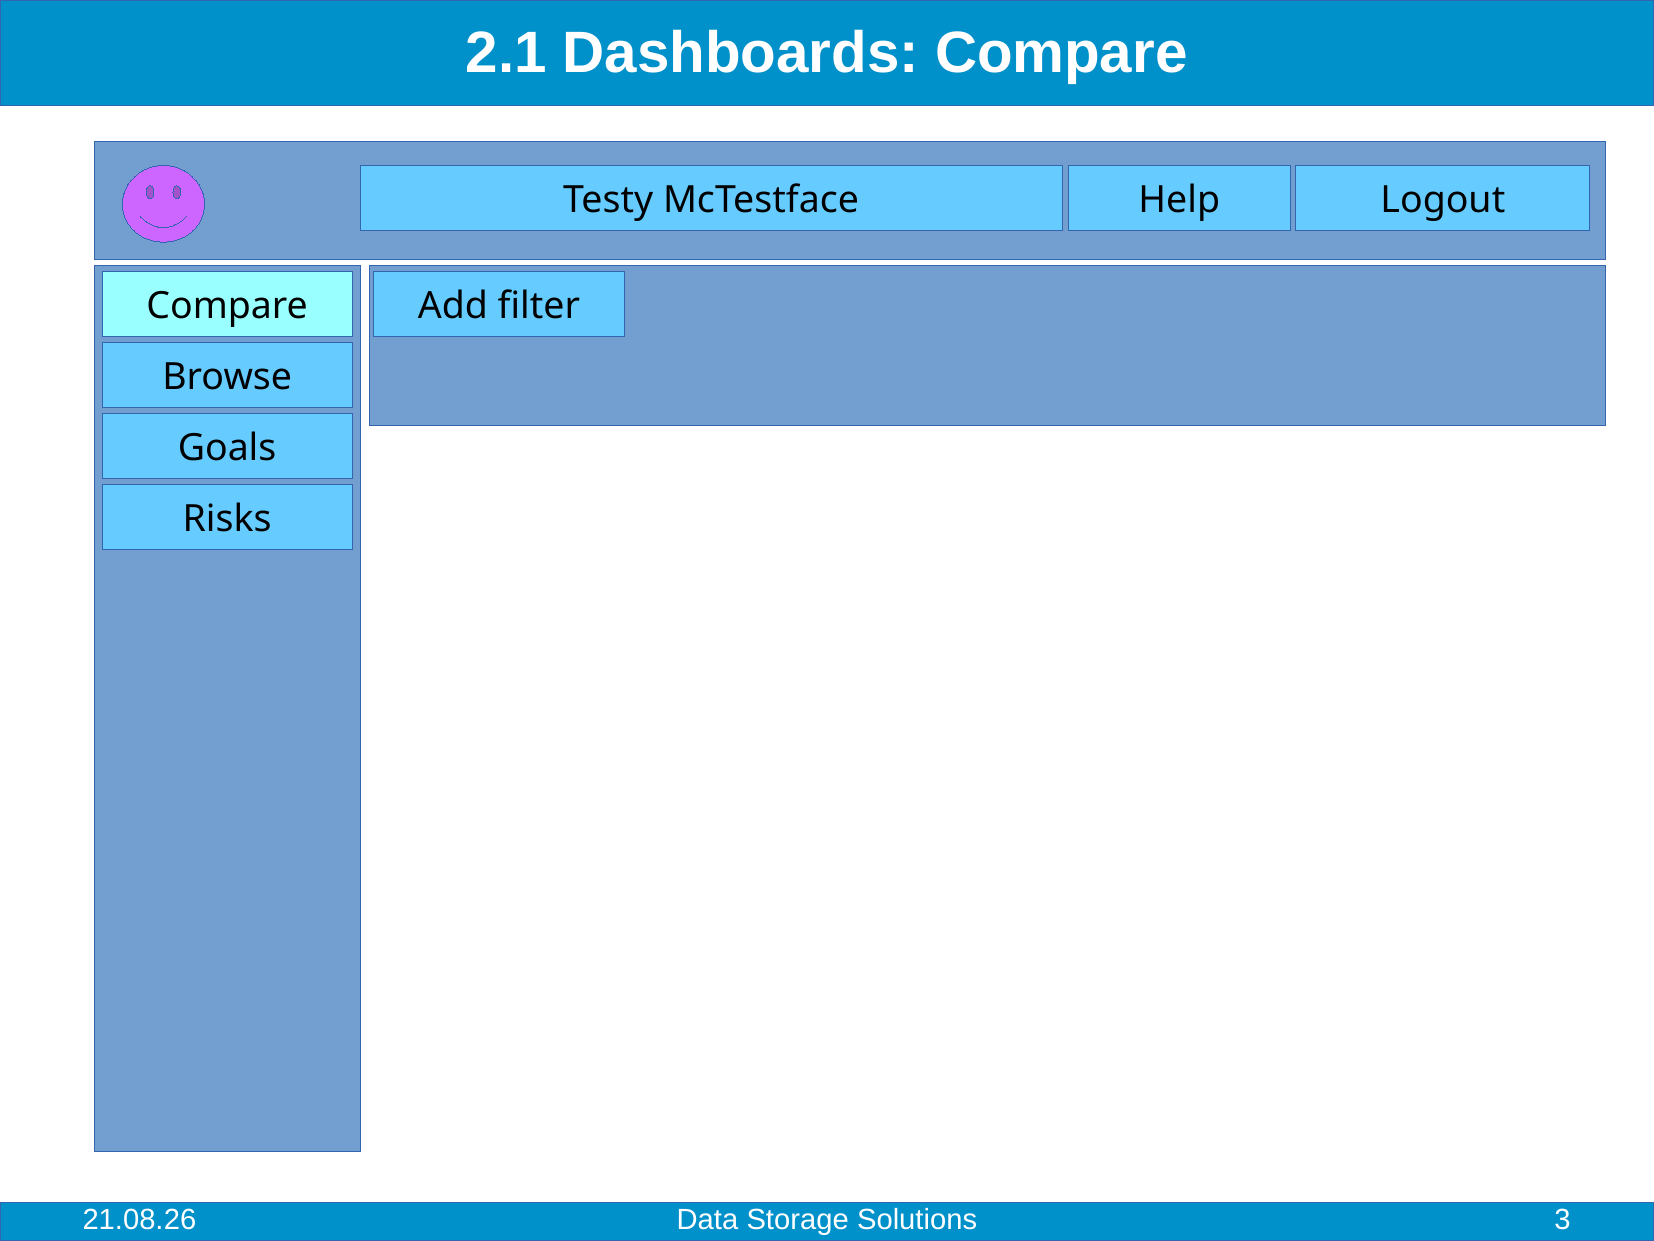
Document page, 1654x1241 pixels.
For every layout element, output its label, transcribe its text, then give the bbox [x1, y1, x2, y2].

text_box Add filter [373, 271, 625, 337]
title 2.1 Dashboards: Compare [0, 0, 1654, 106]
text_box Risks [102, 484, 353, 550]
text_box [94, 141, 1606, 260]
text_box Goals [102, 413, 353, 479]
text_box Compare [102, 271, 353, 337]
text_box Help [1068, 165, 1291, 231]
text_box [369, 265, 1606, 426]
text_box Testy McTestface [360, 165, 1063, 231]
text_box Logout [1295, 165, 1590, 231]
text_box [94, 265, 361, 1152]
text_box Browse [102, 342, 353, 408]
